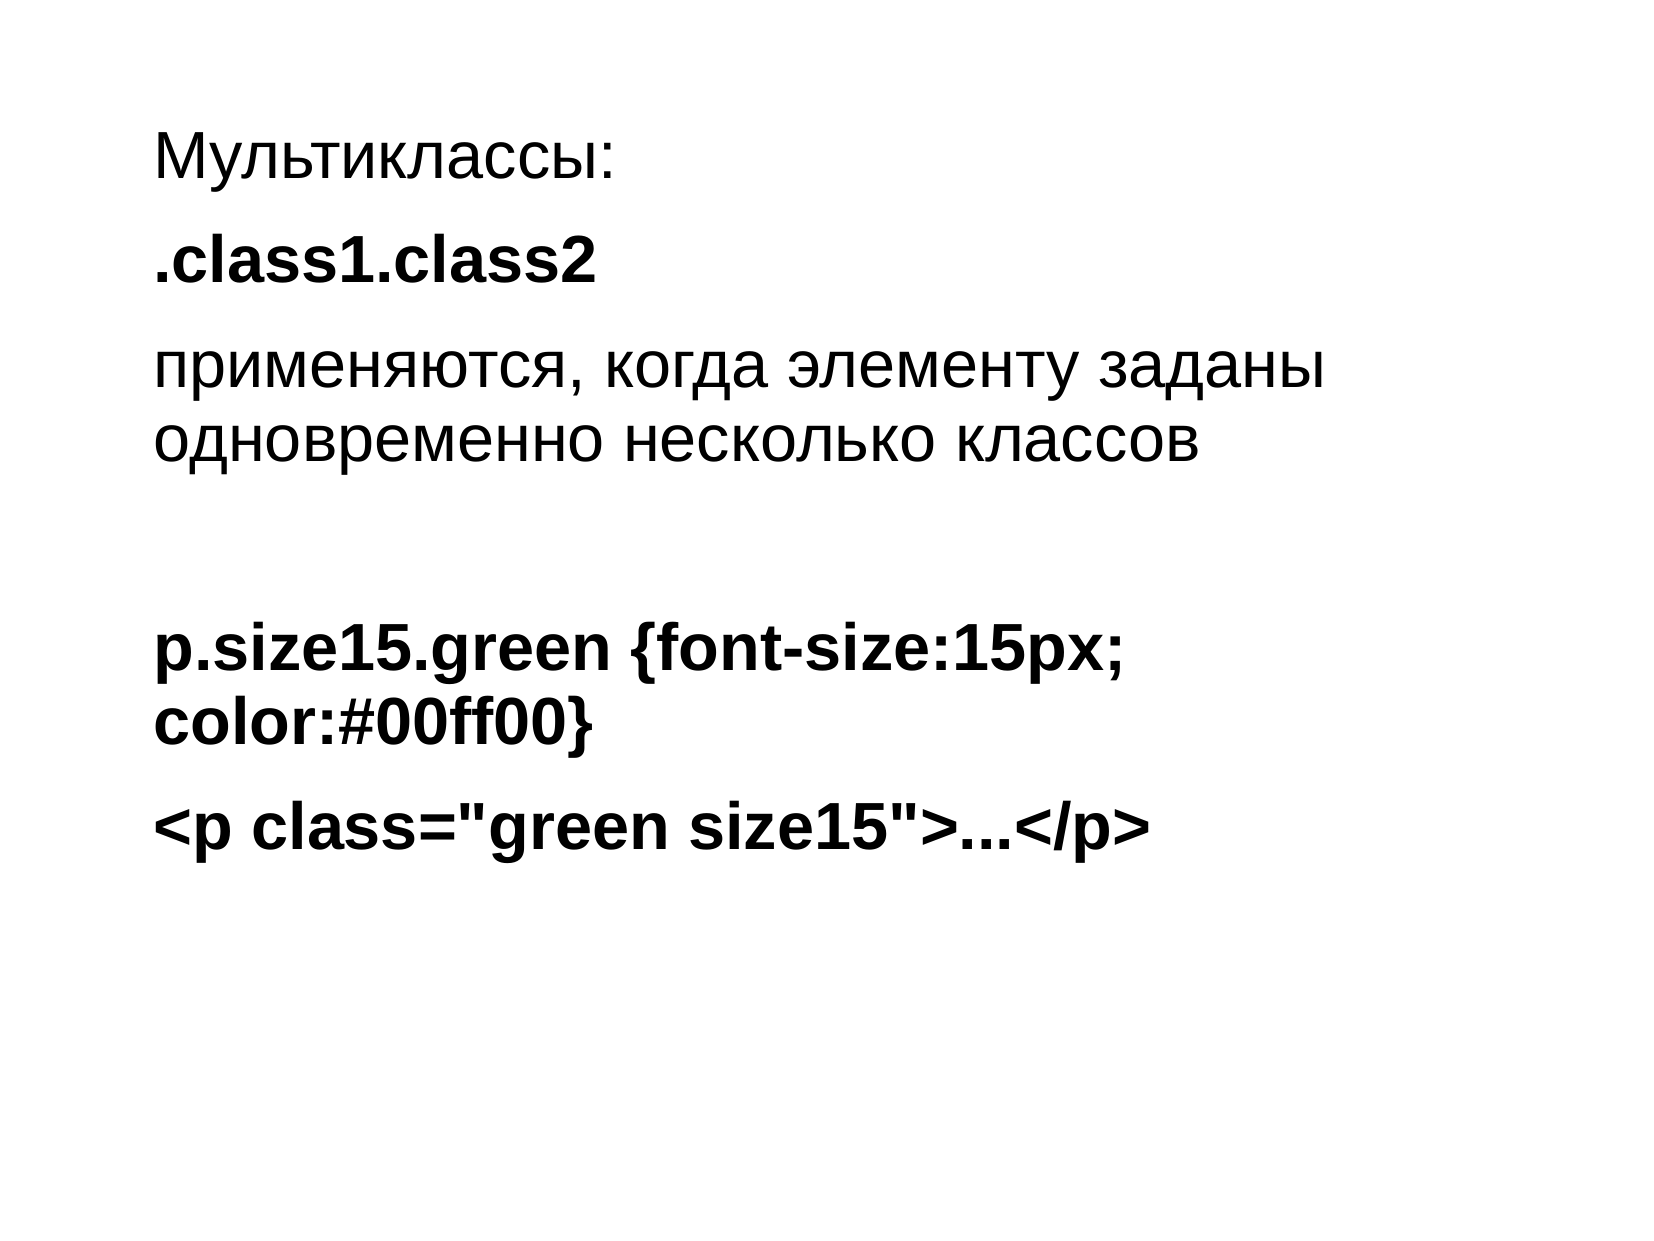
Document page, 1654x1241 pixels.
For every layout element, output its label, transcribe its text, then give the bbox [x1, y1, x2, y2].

list Мультиклассы: .class1.class2 применяются, когда элементу заданы одновременно несколько классов p.size15.green {font-size:15px; color:#00ff00} <p class="green size15">...</p> [82, 118, 1571, 1109]
